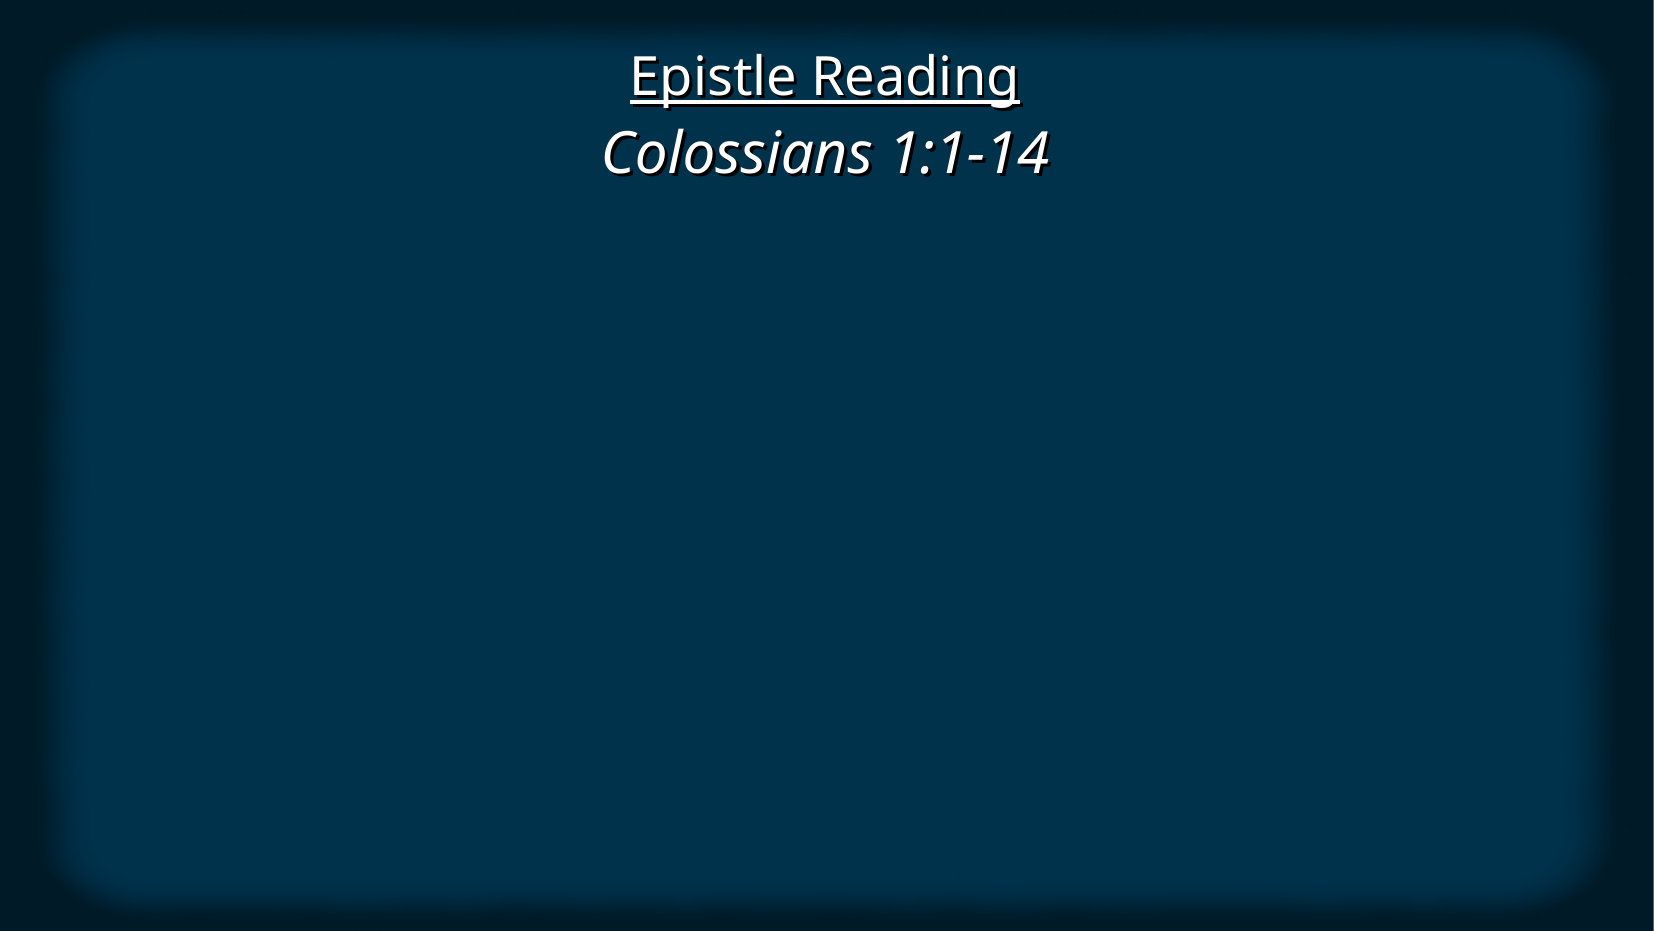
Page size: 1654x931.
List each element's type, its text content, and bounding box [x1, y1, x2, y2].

text_box Epistle Reading Colossians 1:1-14 [75, 30, 1576, 194]
picture [0, 0, 1654, 931]
